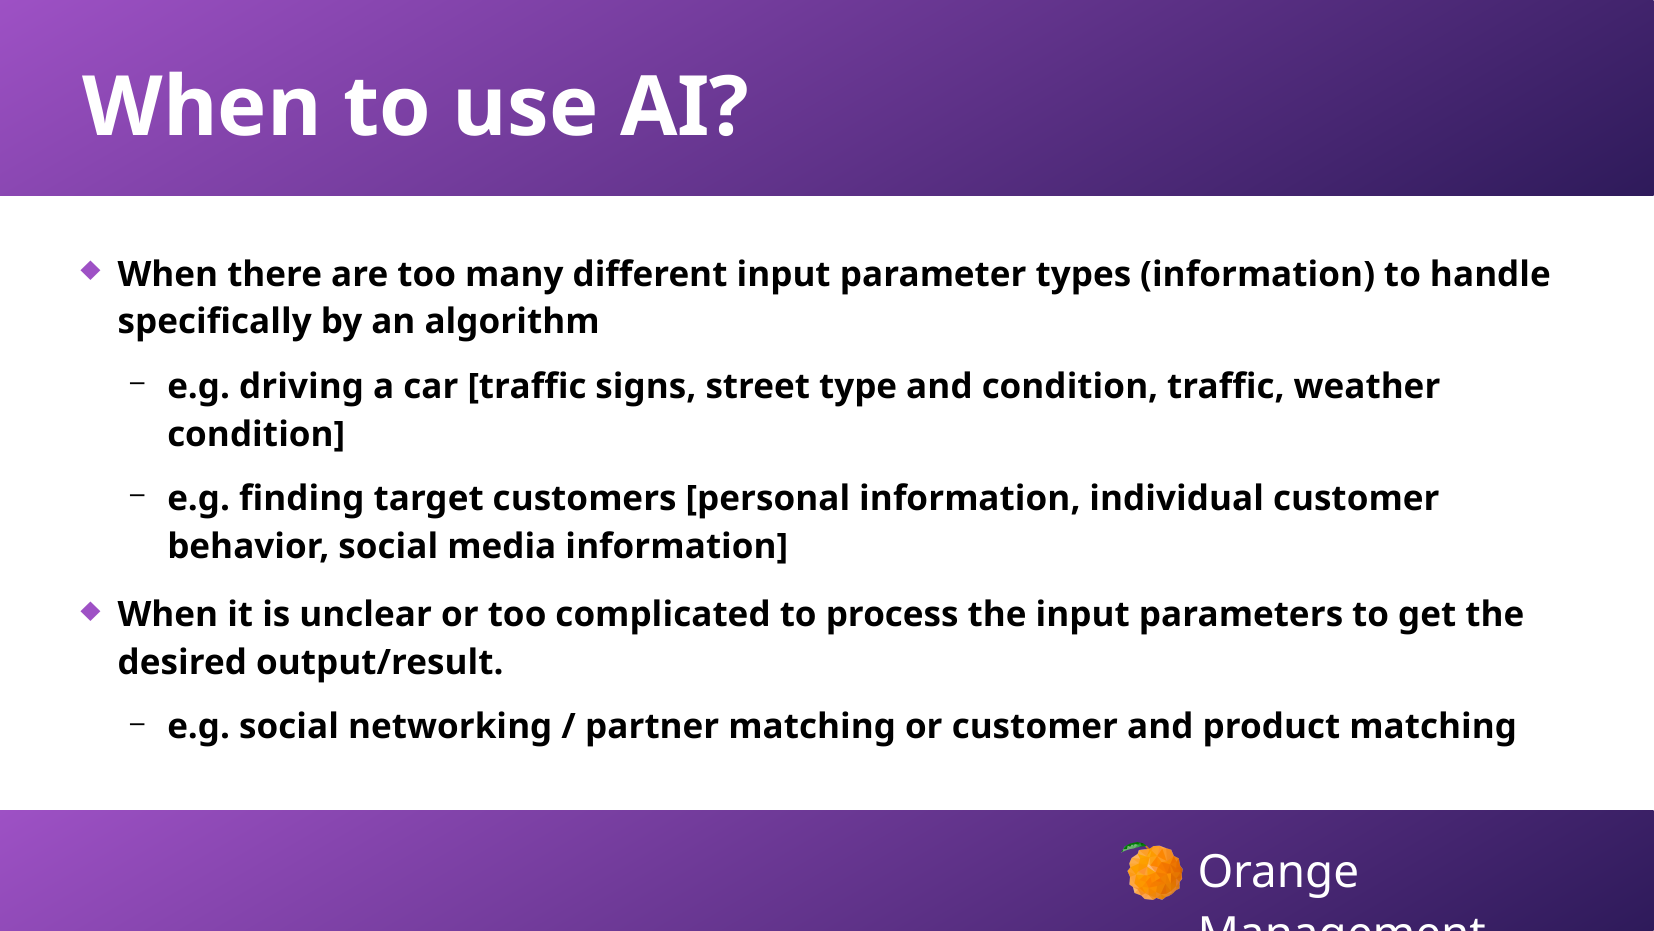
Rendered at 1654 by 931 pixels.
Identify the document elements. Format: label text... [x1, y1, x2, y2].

text_box [1205, 921, 1209, 931]
text_box [0, 0, 1654, 196]
text_box Orange Management [1182, 830, 1648, 907]
text_box [1450, 927, 1461, 931]
text_box [1423, 927, 1434, 931]
text_box [1273, 927, 1284, 931]
list When there are too many different input parameter types (information) to handle specifically by an algorithm e.g. driving a car [traffic signs, street type and condition, traffic, weather condition] e.g. finding target customers [personal information, individual customer behavior, social media information] When it is unclear or too complicated to process the input parameters to get the desired output/result. e.g. social networking / partner matching or customer and product matching [68, 248, 1606, 753]
text_box [1381, 927, 1391, 931]
text_box [1326, 927, 1337, 931]
title When to use AI? [82, 25, 1571, 181]
text_box [1355, 927, 1366, 931]
text_box [0, 810, 1654, 931]
text_box [1396, 927, 1407, 931]
picture [1121, 842, 1182, 901]
